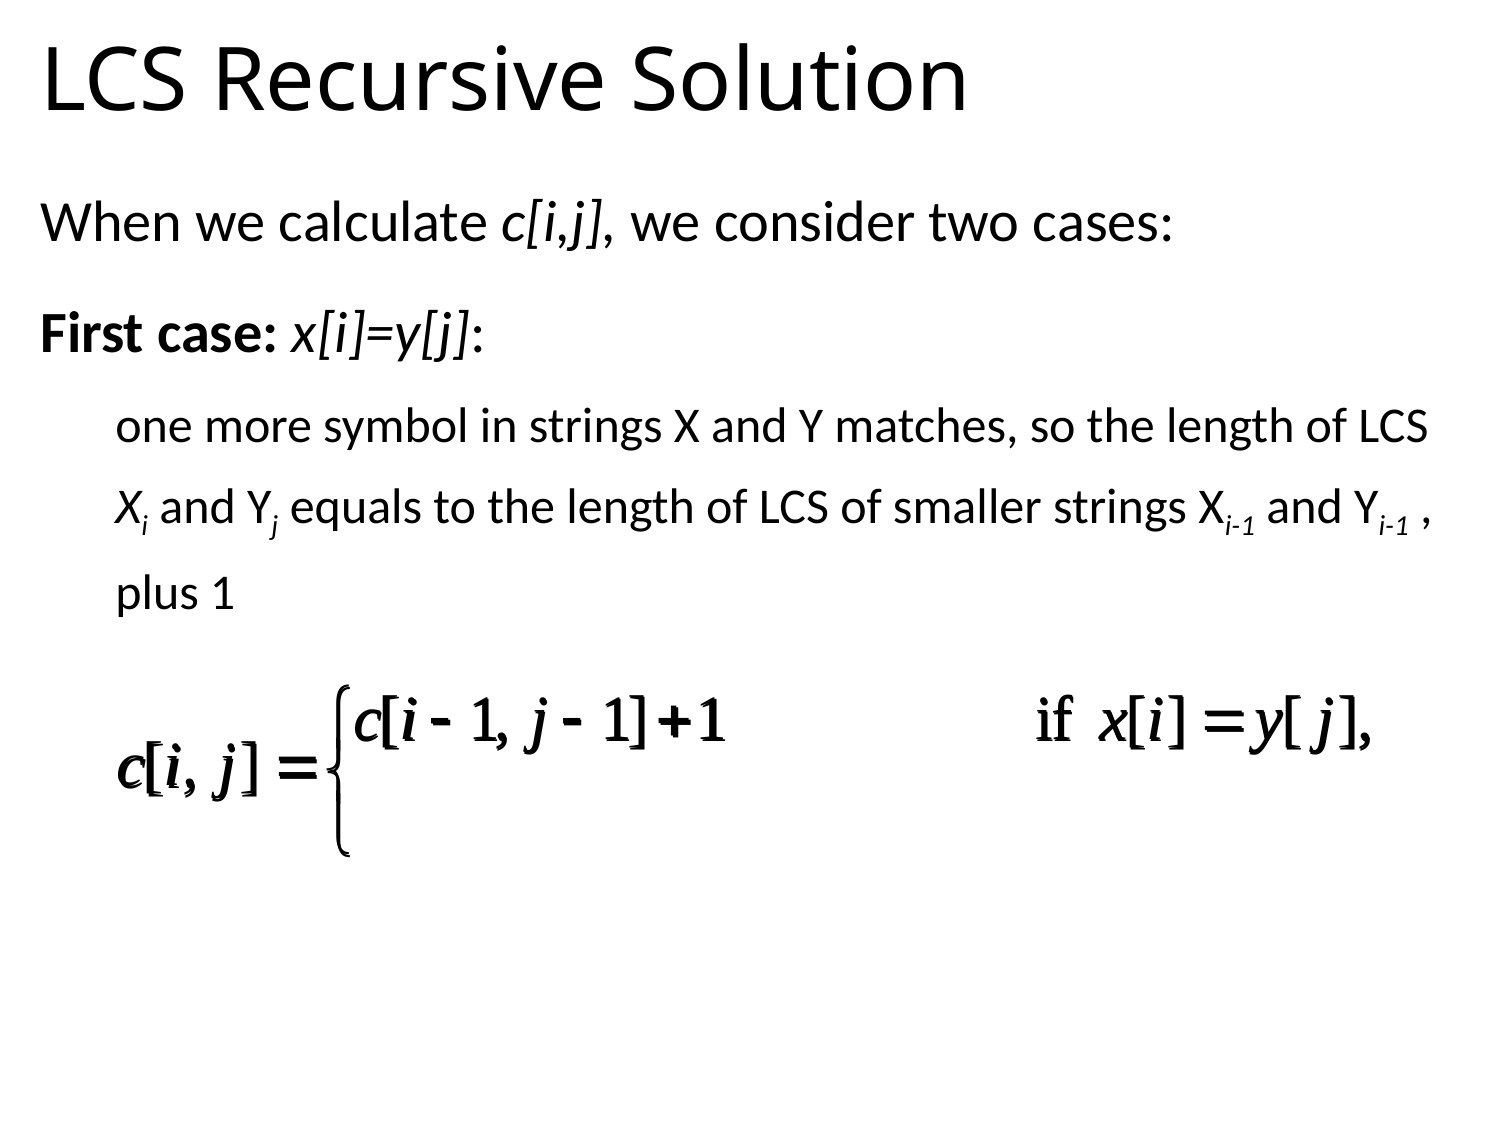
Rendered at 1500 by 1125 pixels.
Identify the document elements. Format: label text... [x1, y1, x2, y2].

picture [108, 675, 1384, 865]
title LCS Recursive Solution [25, 26, 1469, 138]
list When we calculate c[i,j], we consider two cases: First case: x[i]=y[j]: one more symbol in strings X and Y matches, so the length of LCS Xi and Yj equals to the length of LCS of smaller strings Xi-1 and Yi-1 , plus 1 [25, 154, 1469, 1014]
chart [109, 676, 1385, 868]
